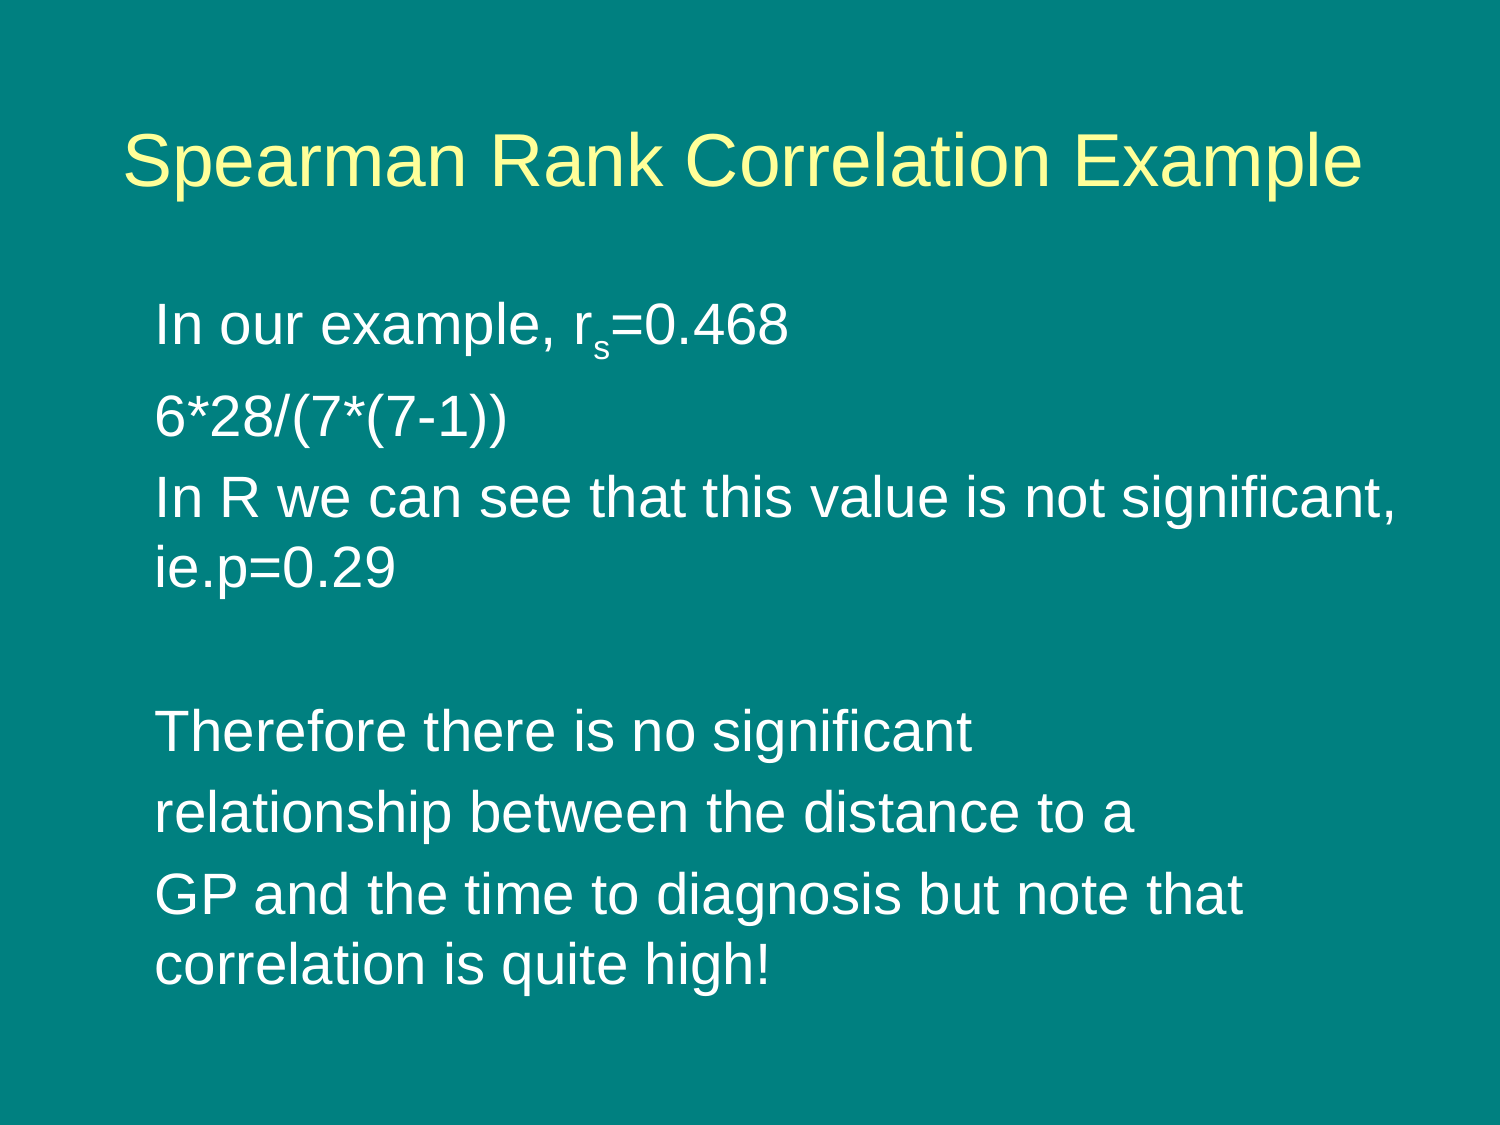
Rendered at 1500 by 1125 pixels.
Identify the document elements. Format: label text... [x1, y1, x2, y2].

title Spearman Rank Correlation Example [50, 62, 1438, 250]
list In our example, rs=0.468 6*28/(7*(7-1)) In R we can see that this value is not significant, ie.p=0.29 Therefore there is no significant relationship between the distance to a GP and the time to diagnosis but note that correlation is quite high! [64, 278, 1424, 1054]
